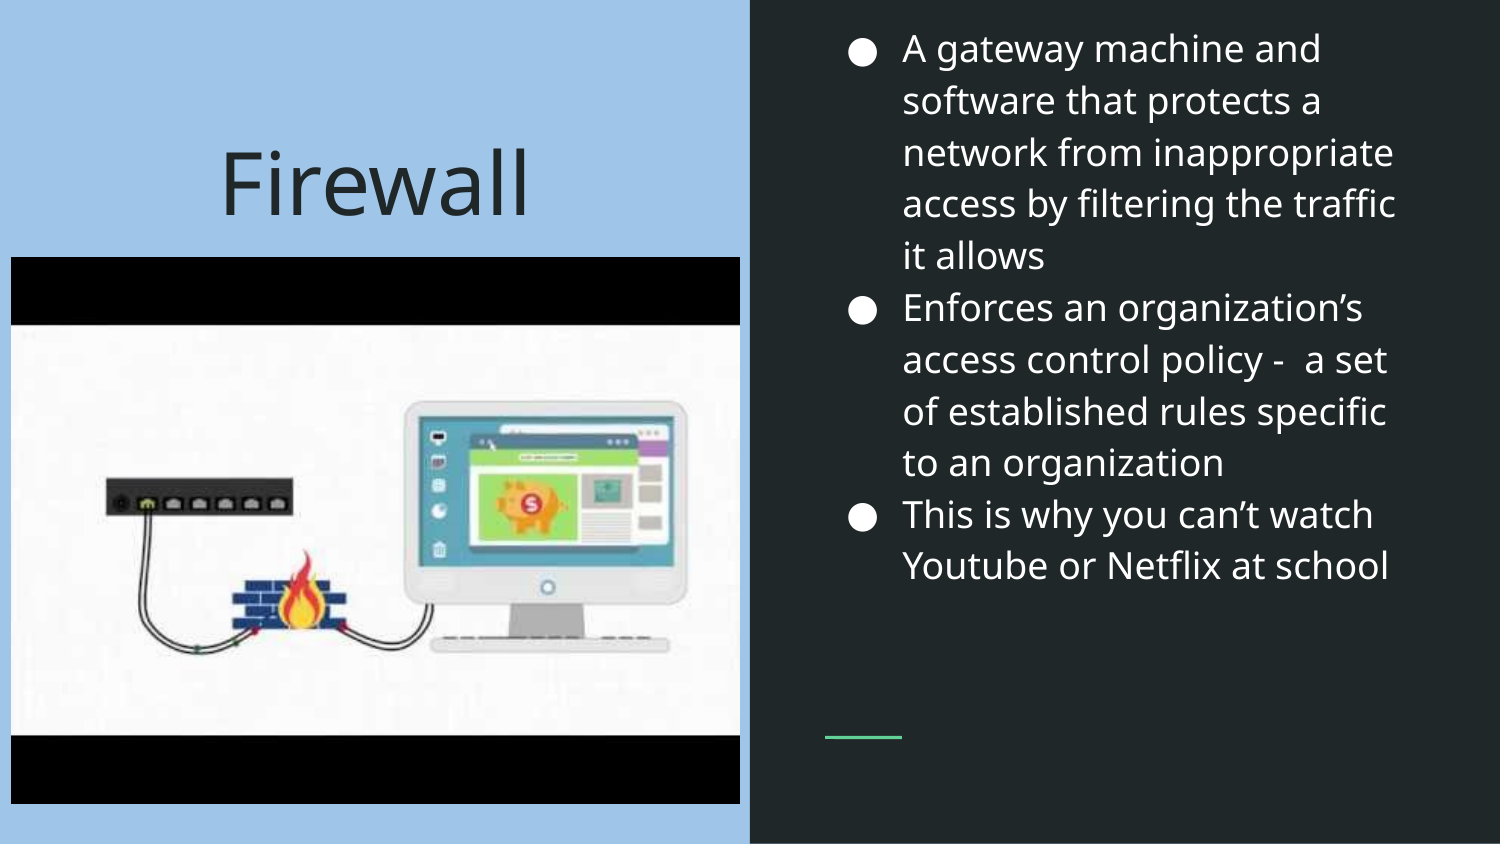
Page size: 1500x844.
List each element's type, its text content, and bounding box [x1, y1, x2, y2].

list A gateway machine and software that protects a network from inappropriate access by filtering the traffic it allows Enforces an organization’s access control policy - a set of established rules specific to an organization This is why you can’t watch Youtube or Netflix at school [812, 0, 1442, 607]
picture [11, 257, 740, 804]
title Firewall [43, 0, 708, 248]
